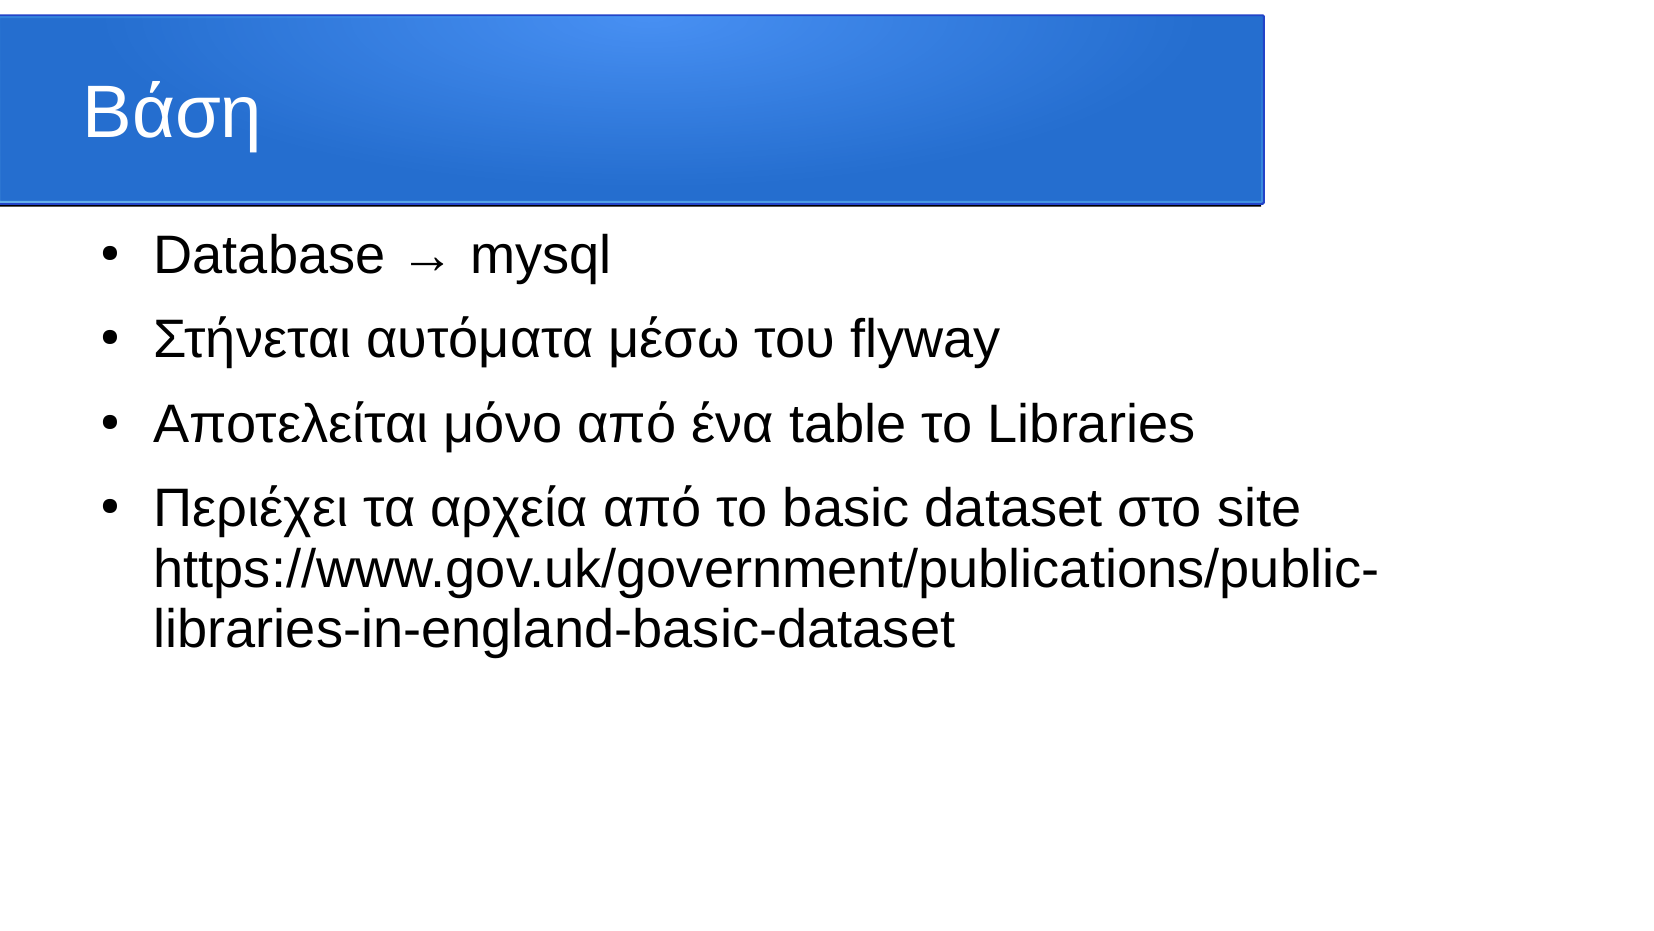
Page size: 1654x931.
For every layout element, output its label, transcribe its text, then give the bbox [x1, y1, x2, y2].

list Database → mysql Στήνεται αυτόματα μέσω του flyway Αποτελείται μόνο από ένα table το Libraries Περιέχει τα αρχεία από το basic dataset στο site https://www.gov.uk/government/publications/public-libraries-in-england-basic-dataset [82, 224, 1571, 764]
title Βάση [82, 35, 1235, 189]
